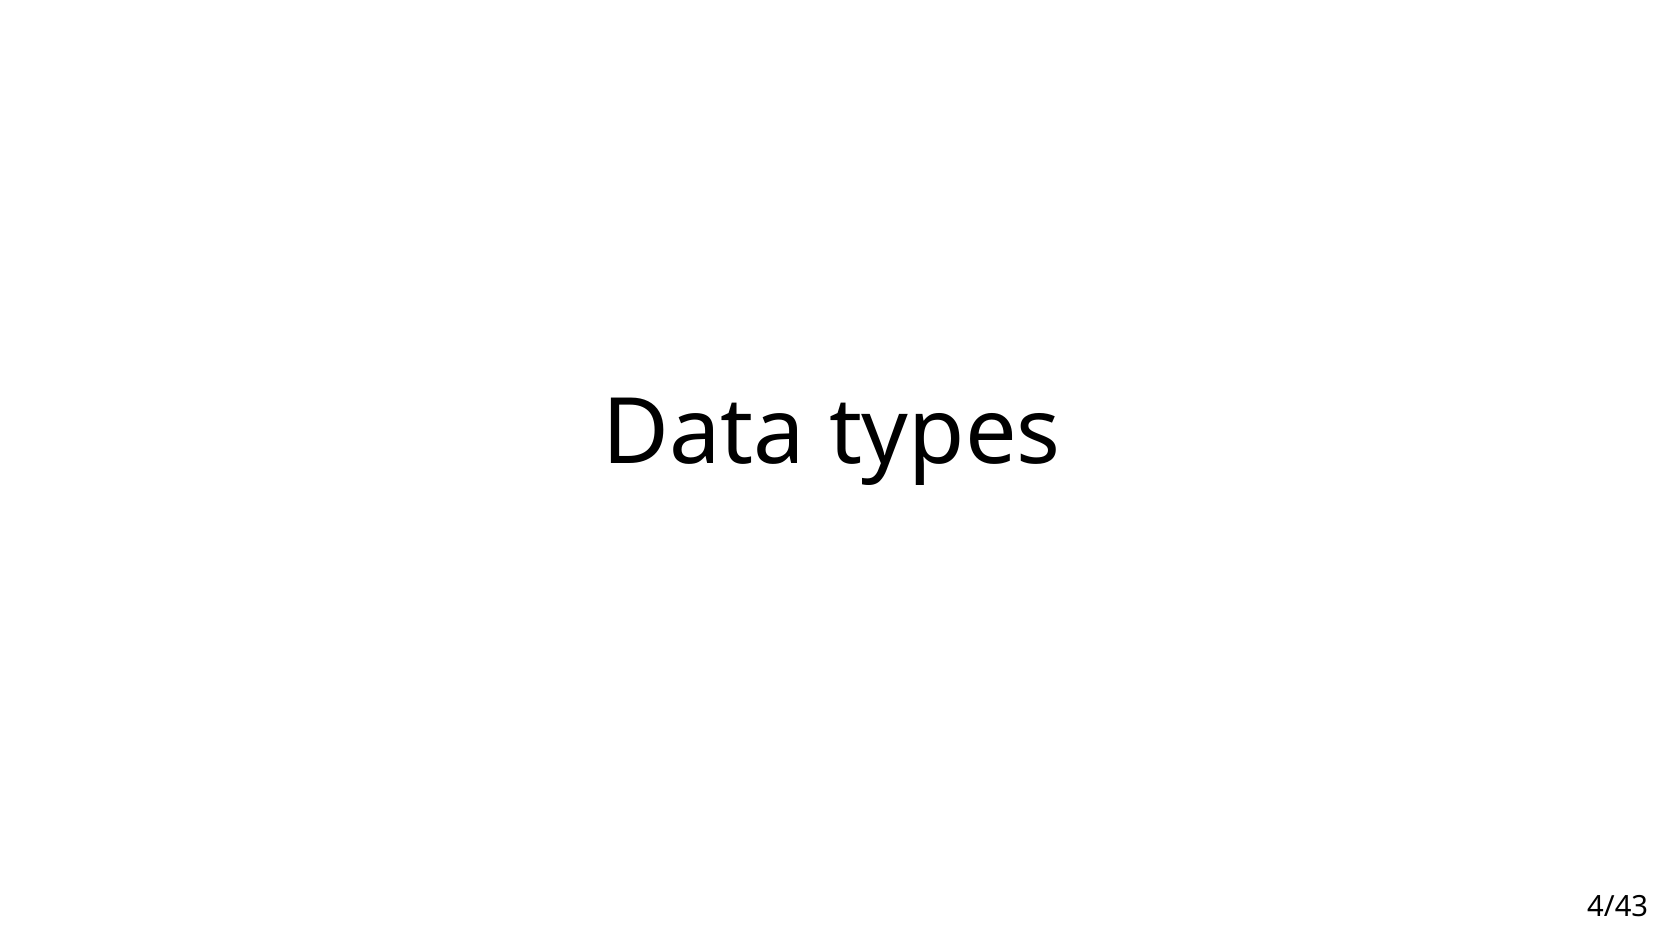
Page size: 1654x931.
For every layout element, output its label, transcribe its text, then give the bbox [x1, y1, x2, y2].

title Data types [87, 350, 1576, 507]
